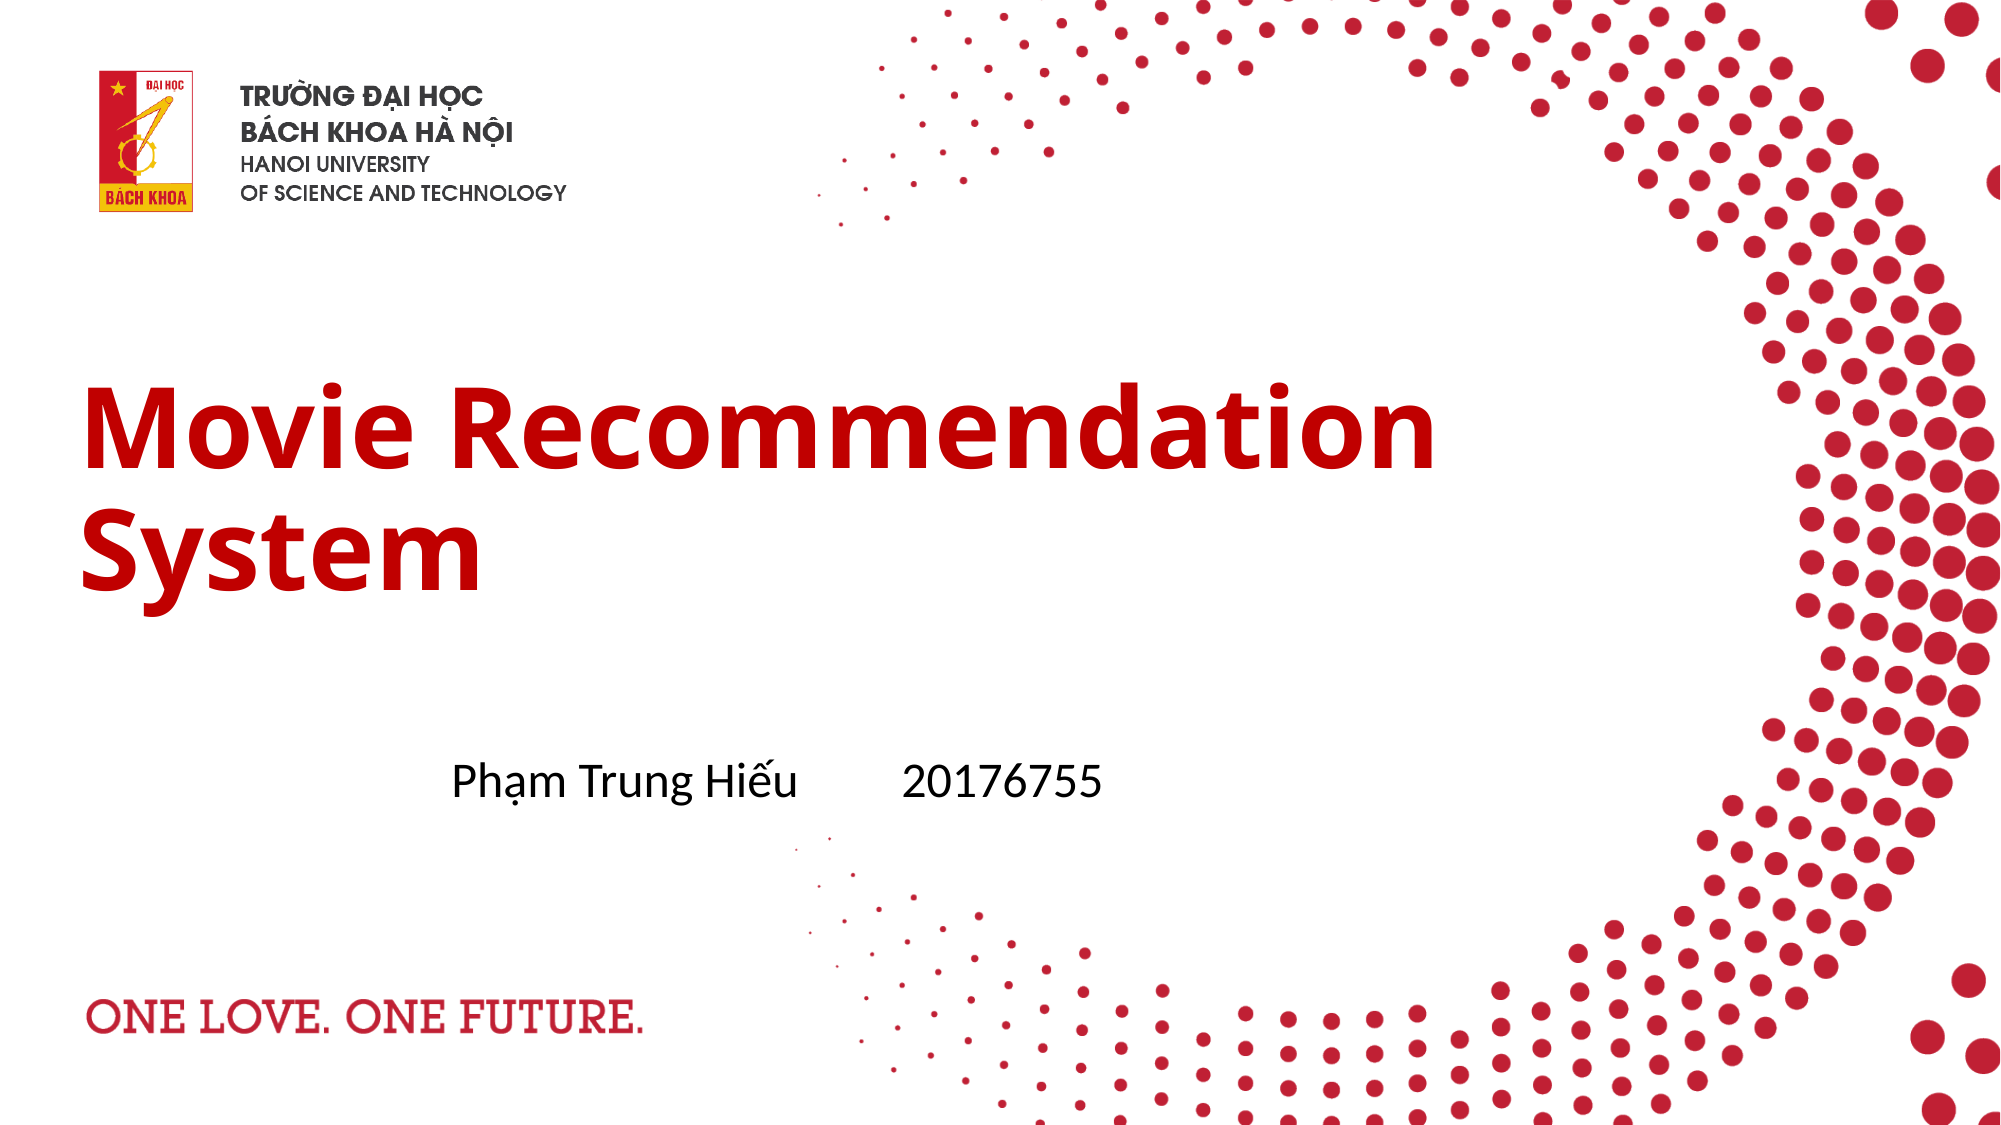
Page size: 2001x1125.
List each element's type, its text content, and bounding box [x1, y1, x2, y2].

text_box Phạm Trung Hiếu 20176755 [436, 740, 1353, 816]
picture [63, 46, 585, 236]
text_box Movie Recommendation System [63, 364, 1726, 504]
